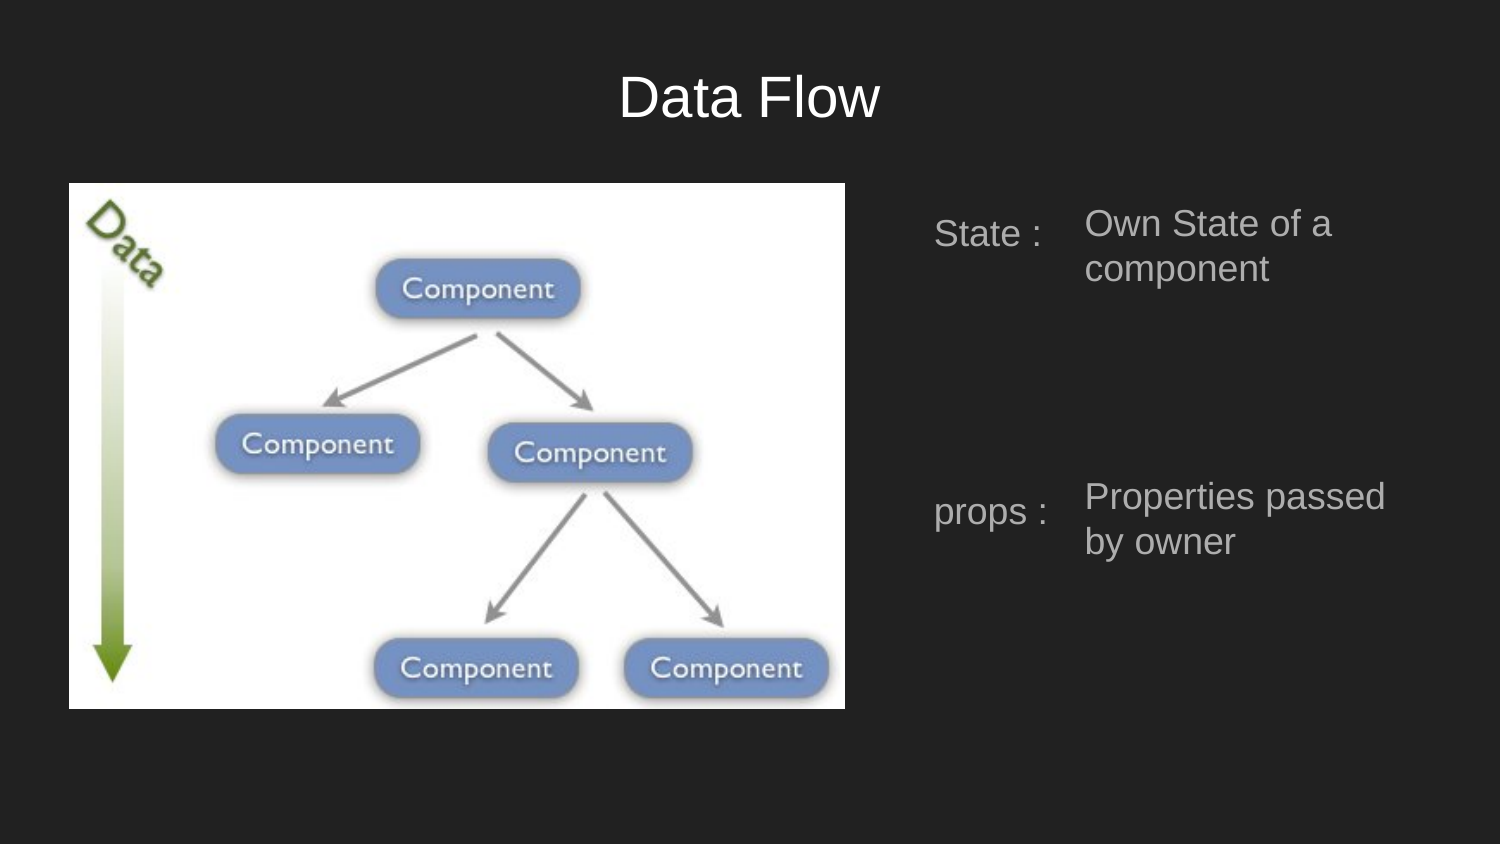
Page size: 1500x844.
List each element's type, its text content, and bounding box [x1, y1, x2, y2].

list props : [918, 472, 1069, 567]
list State : [918, 193, 1070, 288]
picture [69, 183, 845, 709]
title Data Flow [51, 43, 1449, 138]
list Own State of a component [1069, 183, 1450, 278]
list Properties passed by owner [1069, 456, 1450, 596]
